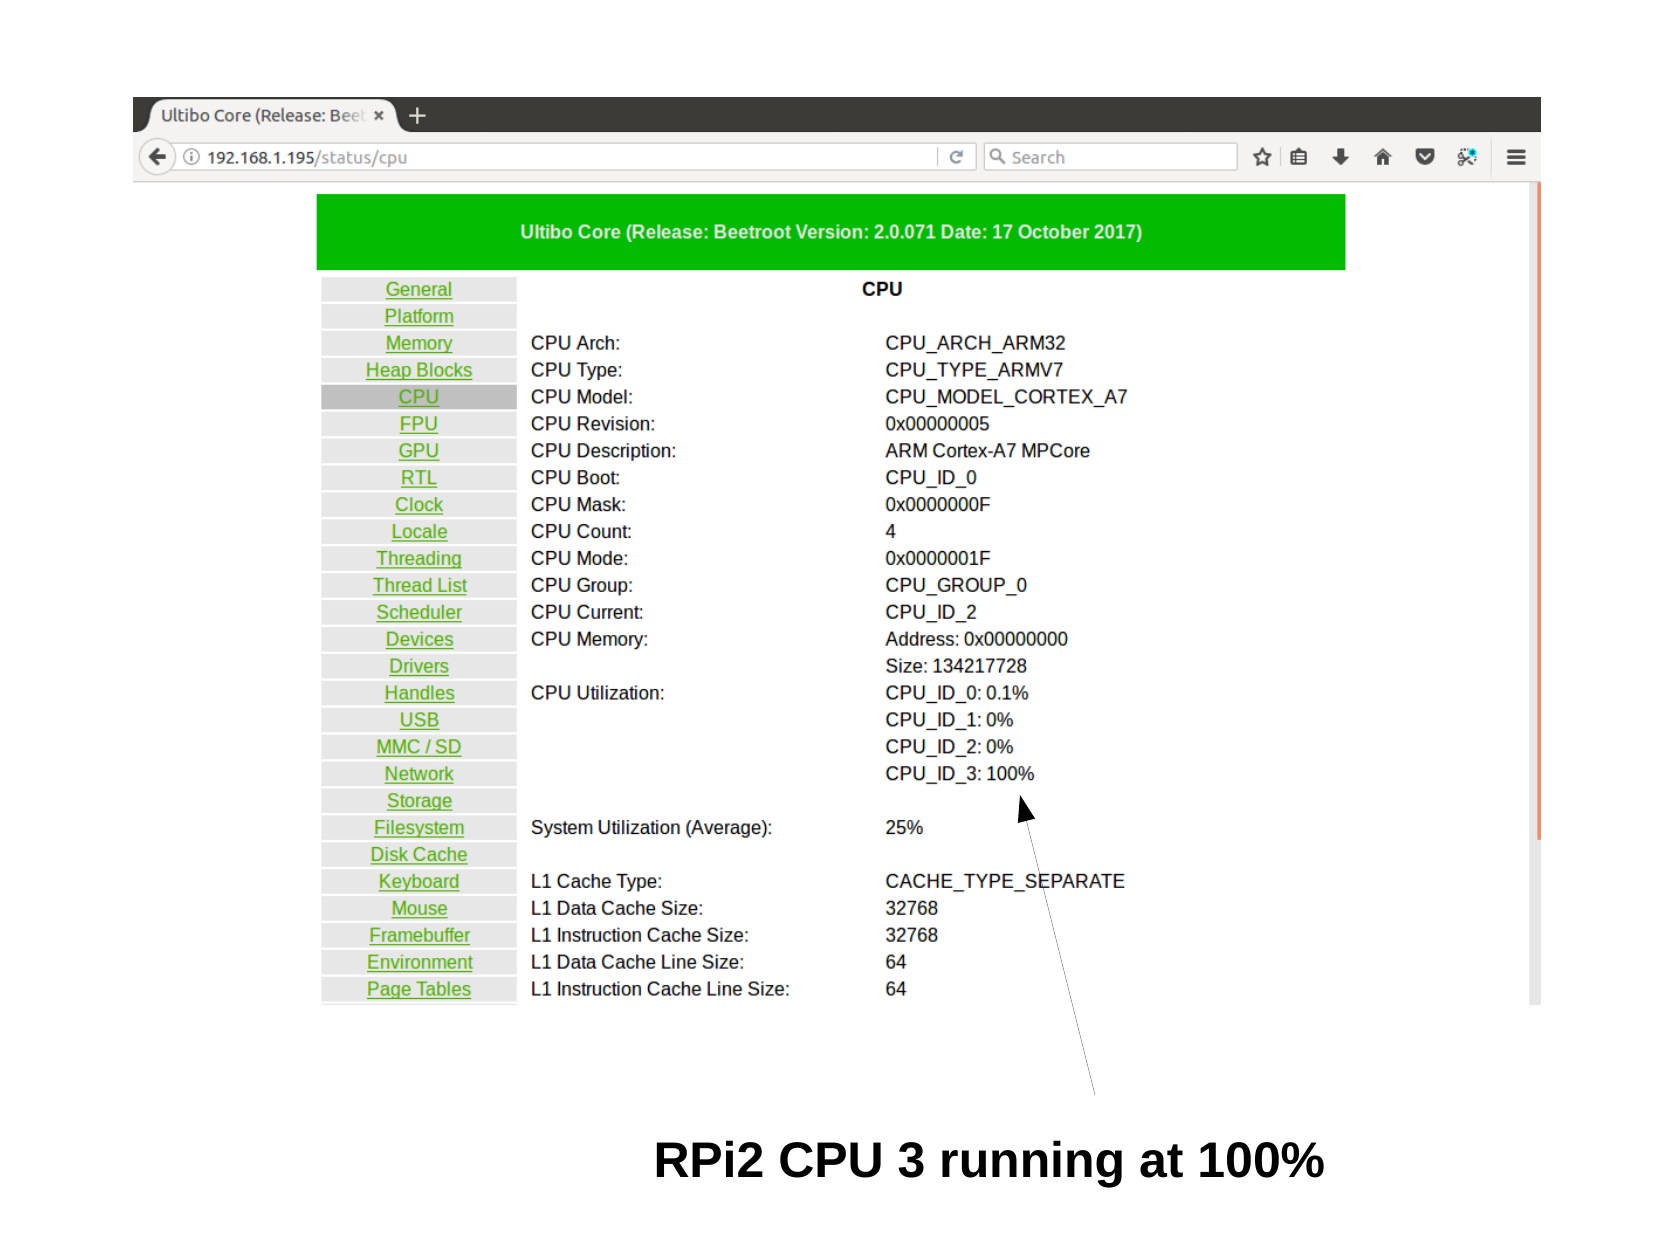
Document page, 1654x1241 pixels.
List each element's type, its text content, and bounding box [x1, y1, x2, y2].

text_box RPi2 CPU 3 running at 100% [638, 1125, 1341, 1196]
picture [133, 97, 1541, 1006]
